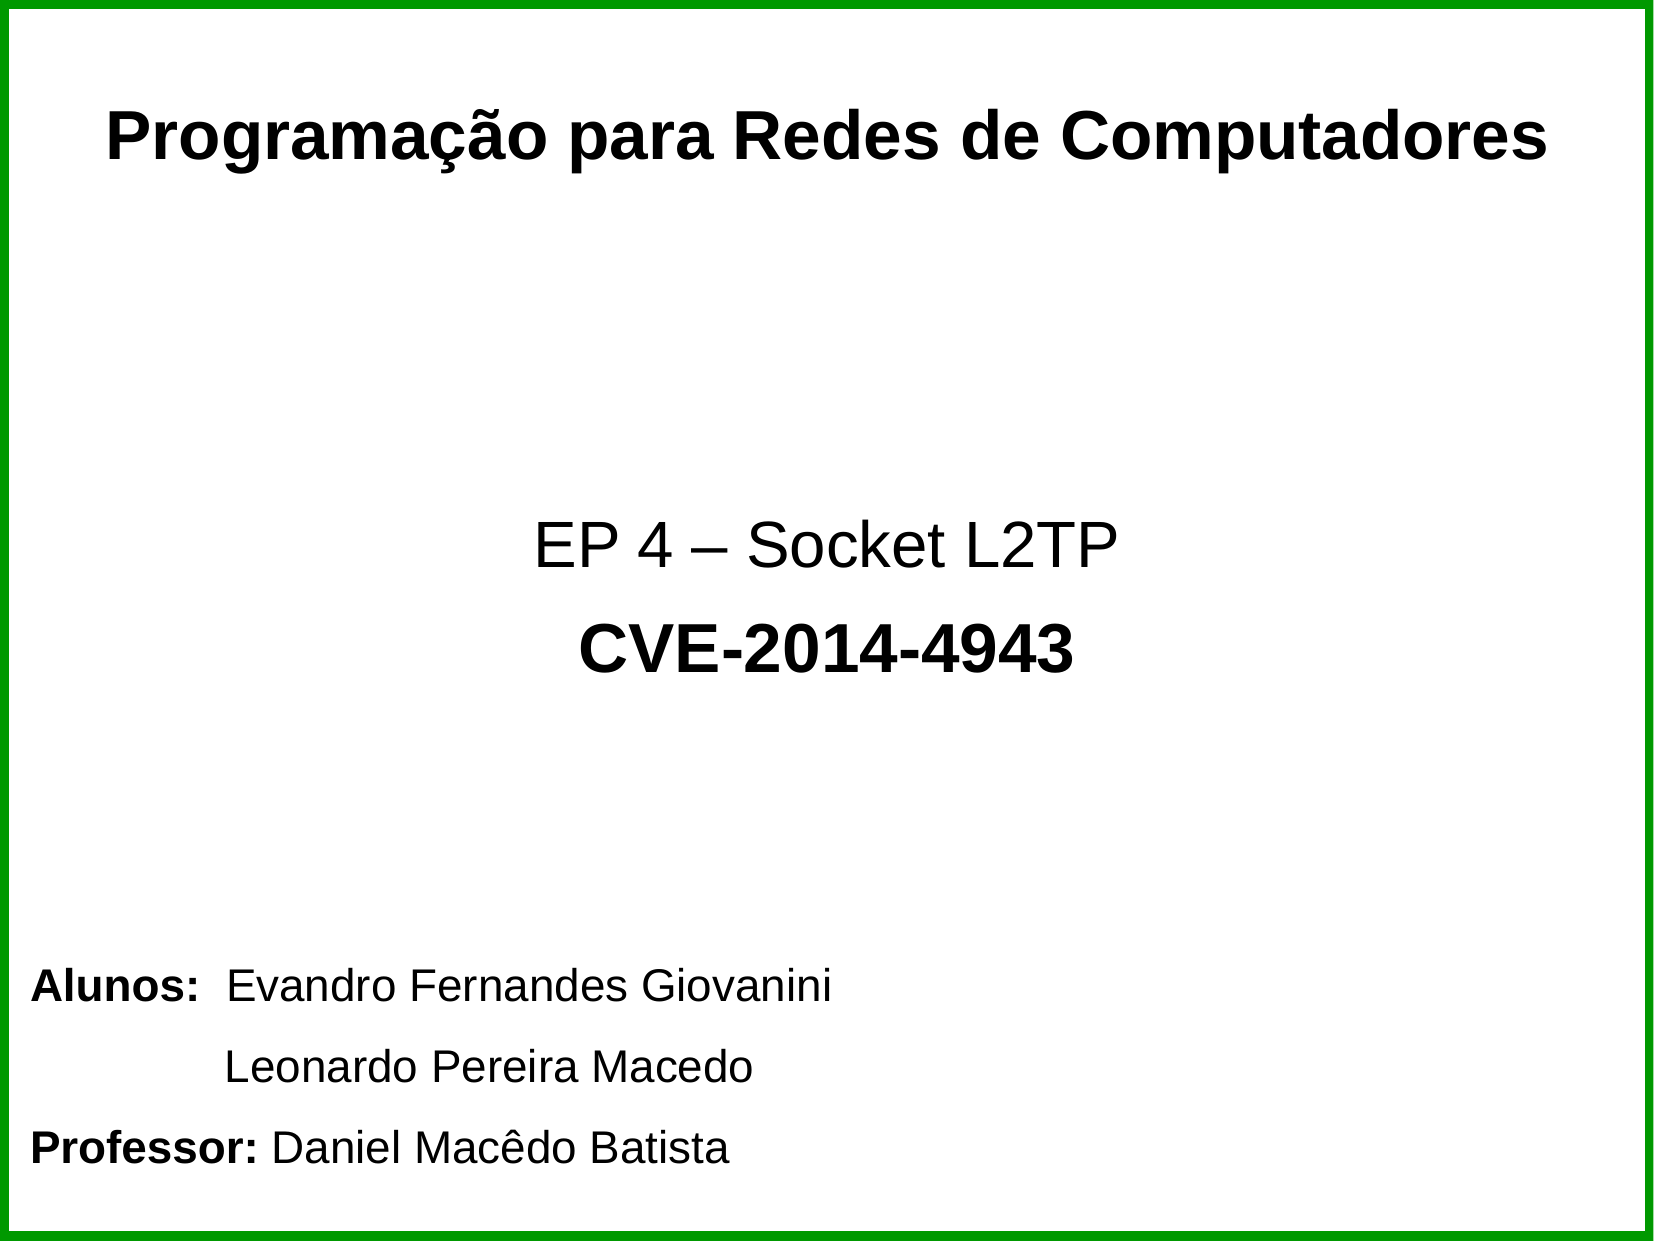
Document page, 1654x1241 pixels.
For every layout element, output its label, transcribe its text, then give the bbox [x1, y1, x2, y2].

list Programação para Redes de Computadores EP 4 – Socket L2TP CVE-2014-4943 [62, 96, 1592, 689]
list Alunos: Evandro Fernandes Giovanini Leonardo Pereira Macedo Professor: Daniel Macêdo Batista [30, 960, 886, 1229]
